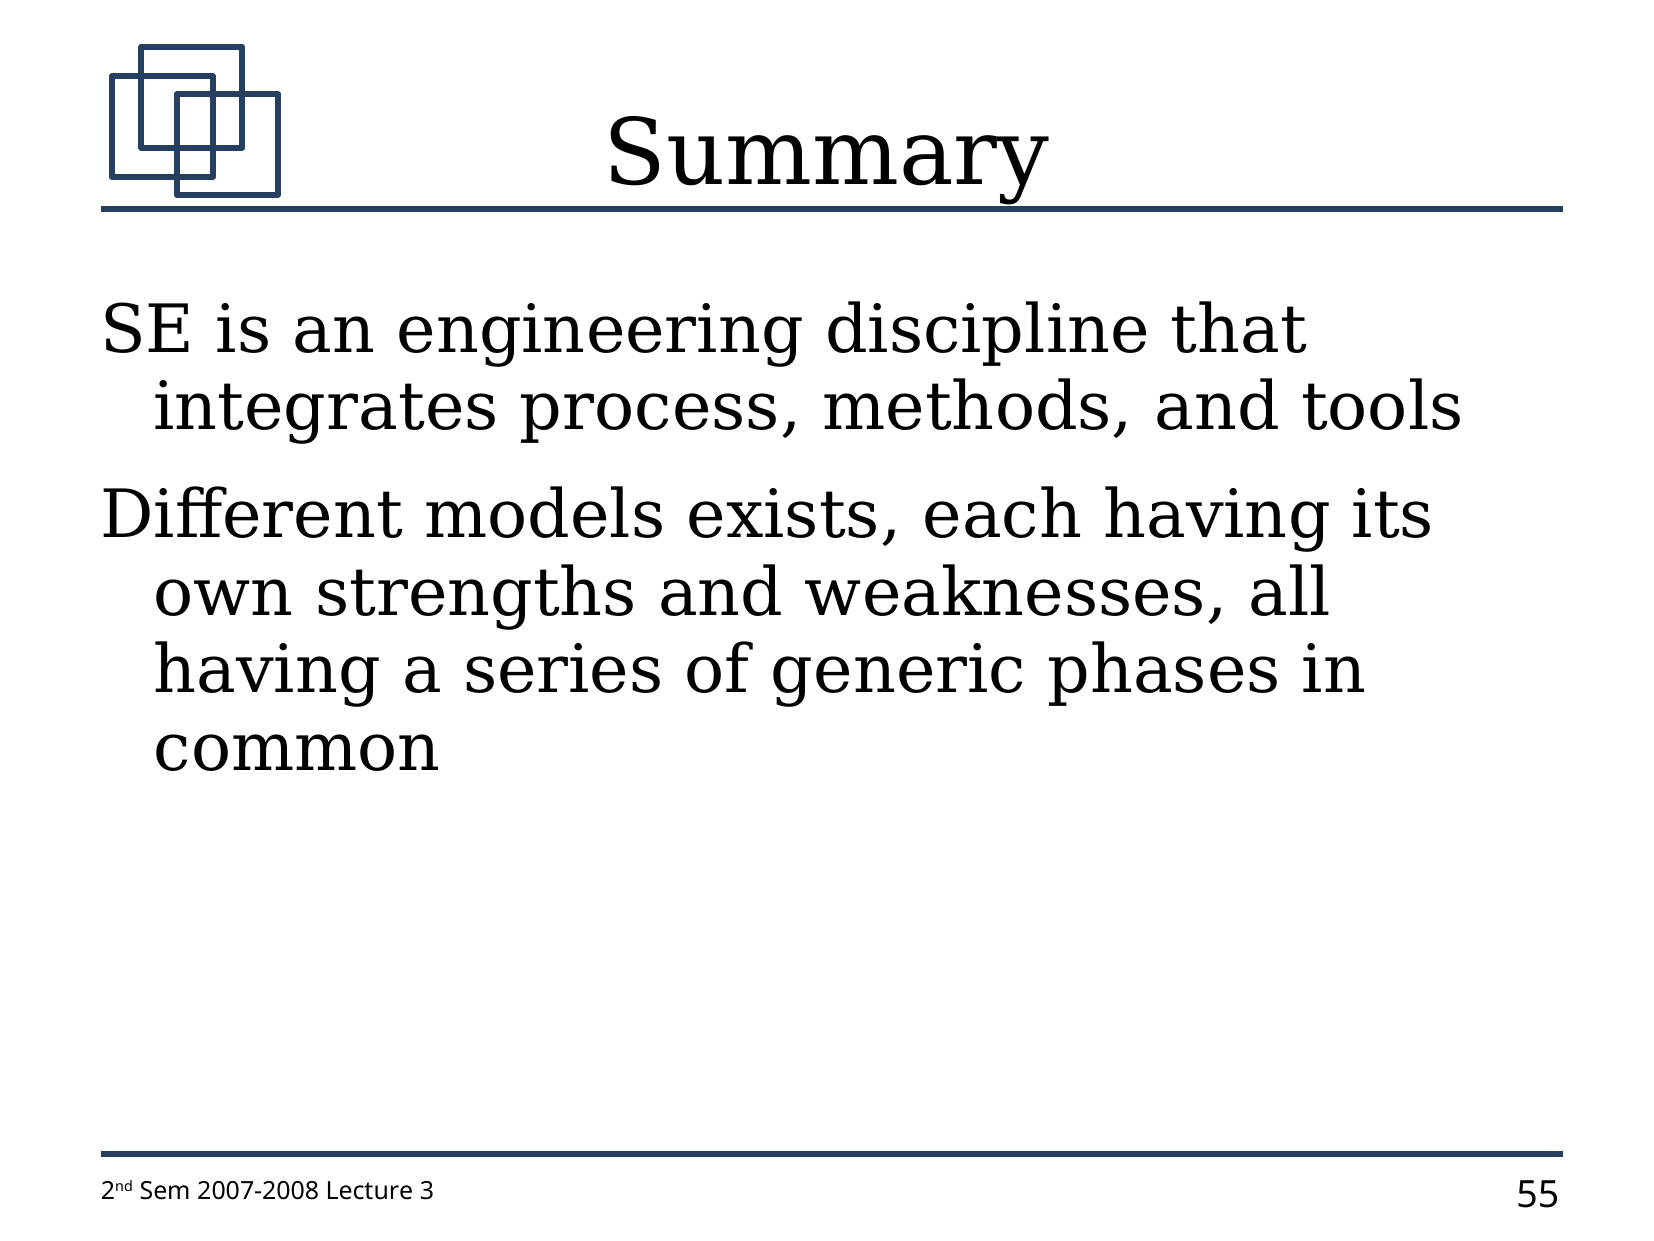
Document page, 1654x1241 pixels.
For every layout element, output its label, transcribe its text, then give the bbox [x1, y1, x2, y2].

list SE is an engineering discipline that integrates process, methods, and tools Different models exists, each having its own strengths and weaknesses, all having a series of generic phases in common [82, 290, 1571, 1109]
title Summary [82, 49, 1571, 257]
